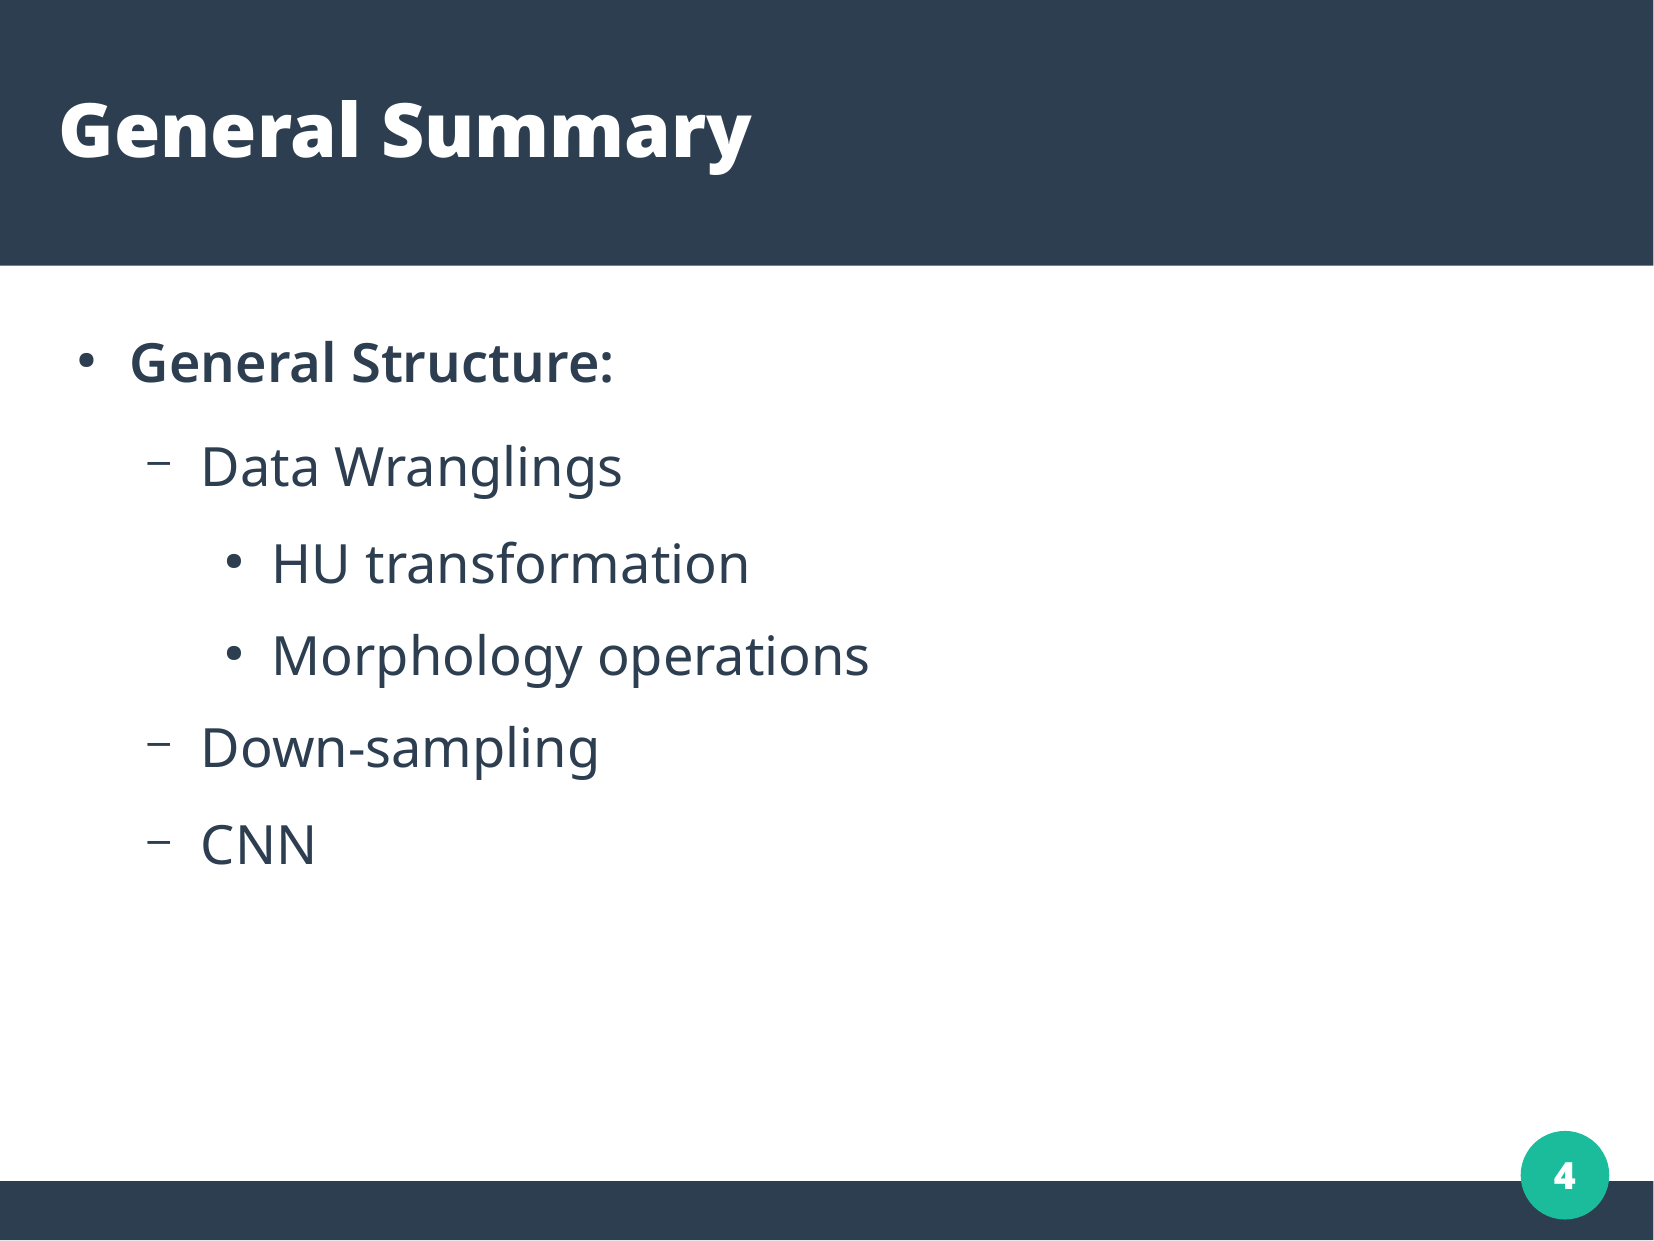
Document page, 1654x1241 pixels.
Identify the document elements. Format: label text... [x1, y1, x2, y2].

list General Structure: Data Wranglings HU transformation Morphology operations Down-sampling CNN [59, 324, 1595, 1152]
title General Summary [59, 49, 1595, 207]
